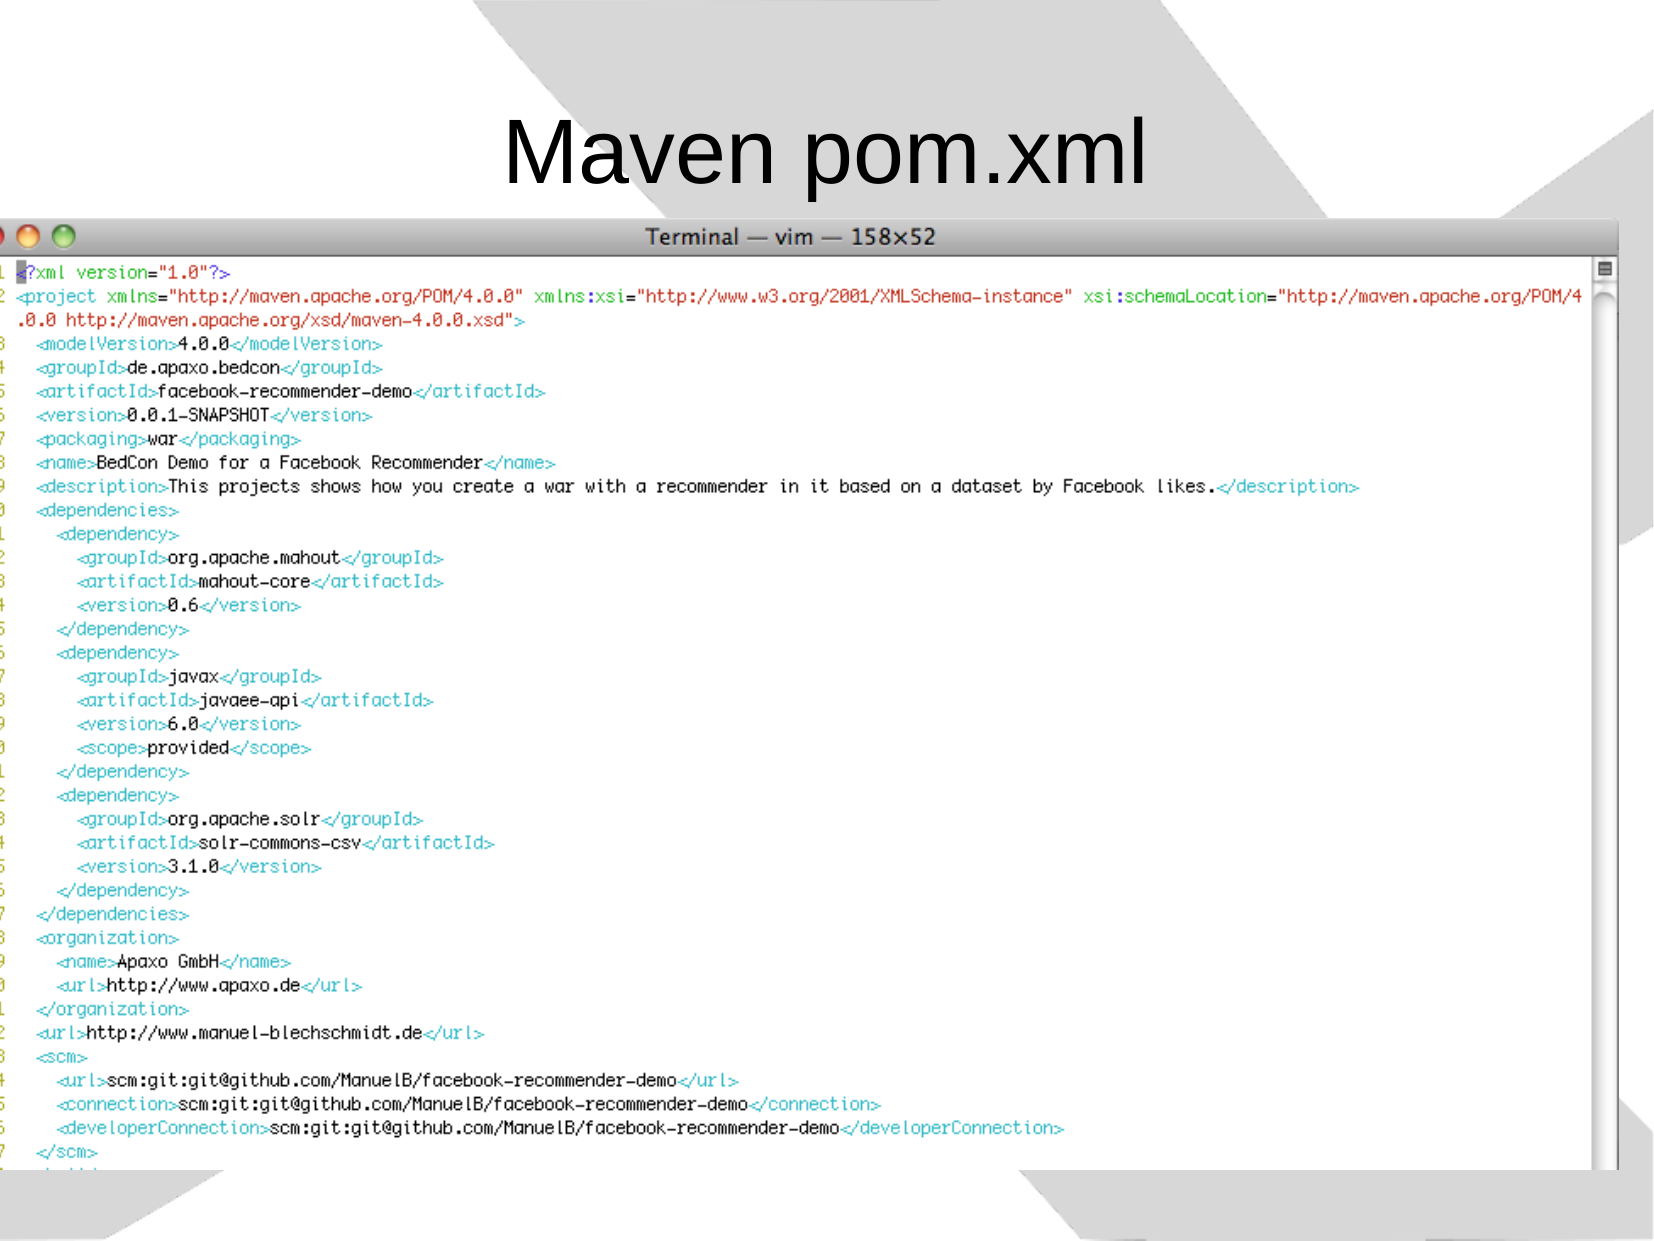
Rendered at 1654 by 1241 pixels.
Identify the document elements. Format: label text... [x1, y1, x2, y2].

title Maven pom.xml [82, 49, 1571, 218]
picture [0, 0, 1654, 1241]
